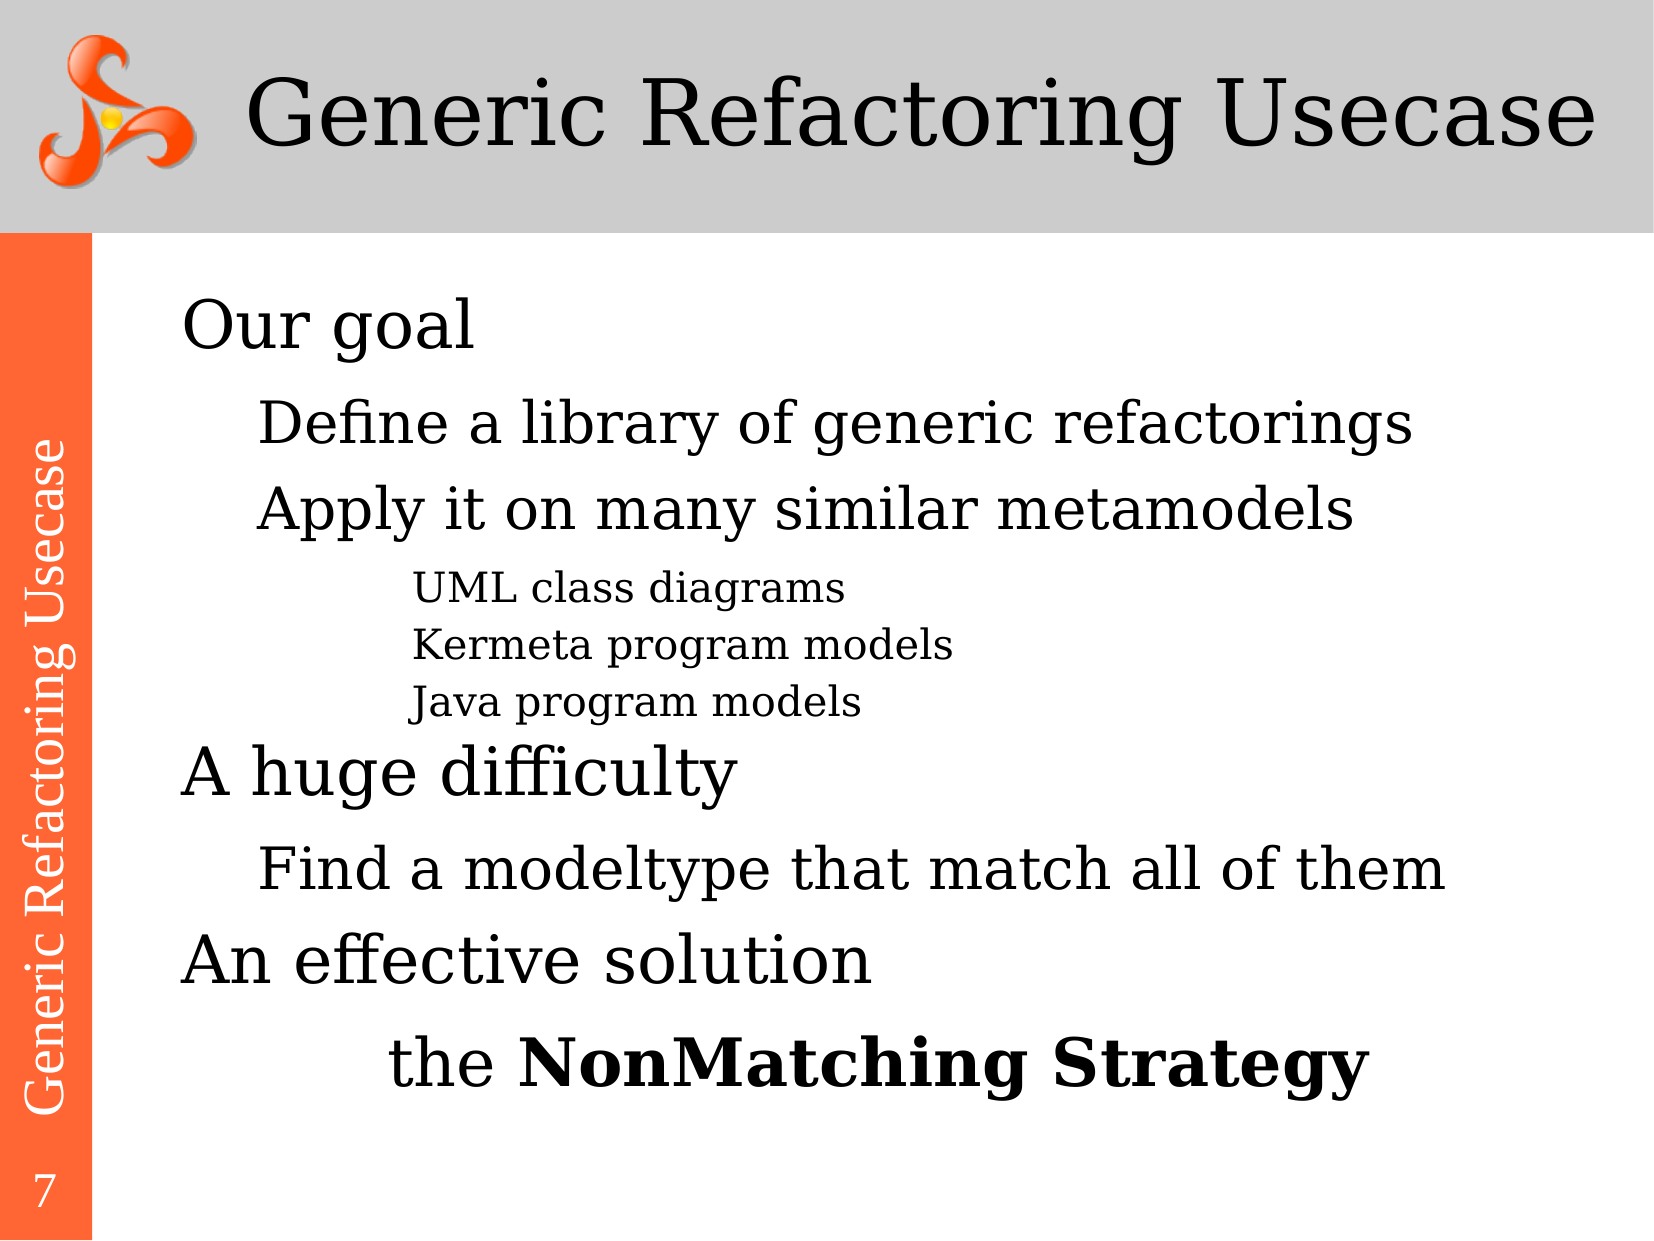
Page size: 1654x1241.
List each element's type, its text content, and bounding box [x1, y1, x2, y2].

text_box Generic Refactoring Usecase [12, 259, 76, 1118]
list Our goal Define a library of generic refactorings Apply it on many similar metamodels UML class diagrams Kermeta program models Java program models A huge difficulty Find a modeltype that match all of them An effective solution the NonMatching Strategy [163, 290, 1575, 1107]
title Generic Refactoring Usecase [226, 16, 1618, 215]
picture [39, 35, 197, 189]
